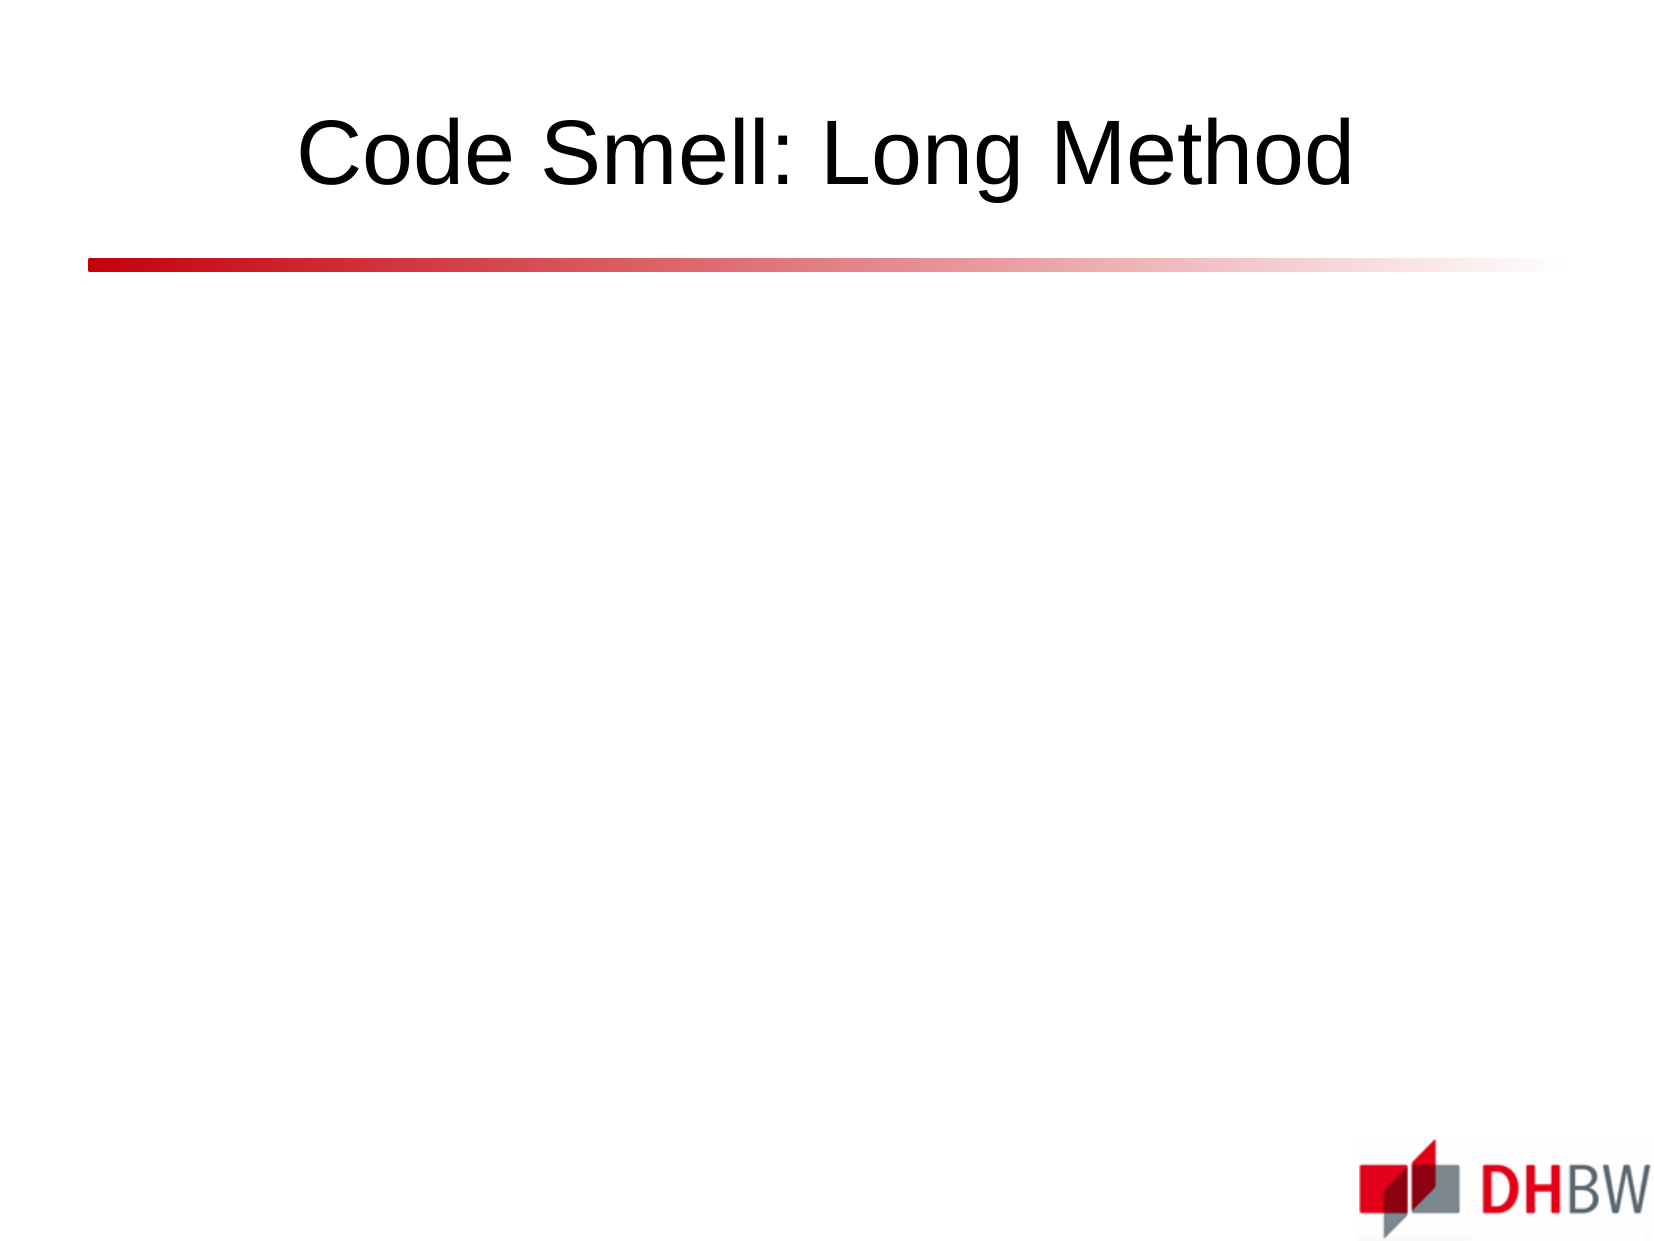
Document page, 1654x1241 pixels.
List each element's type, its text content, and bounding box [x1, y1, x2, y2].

title Code Smell: Long Method [82, 56, 1571, 250]
picture [1358, 1137, 1652, 1241]
